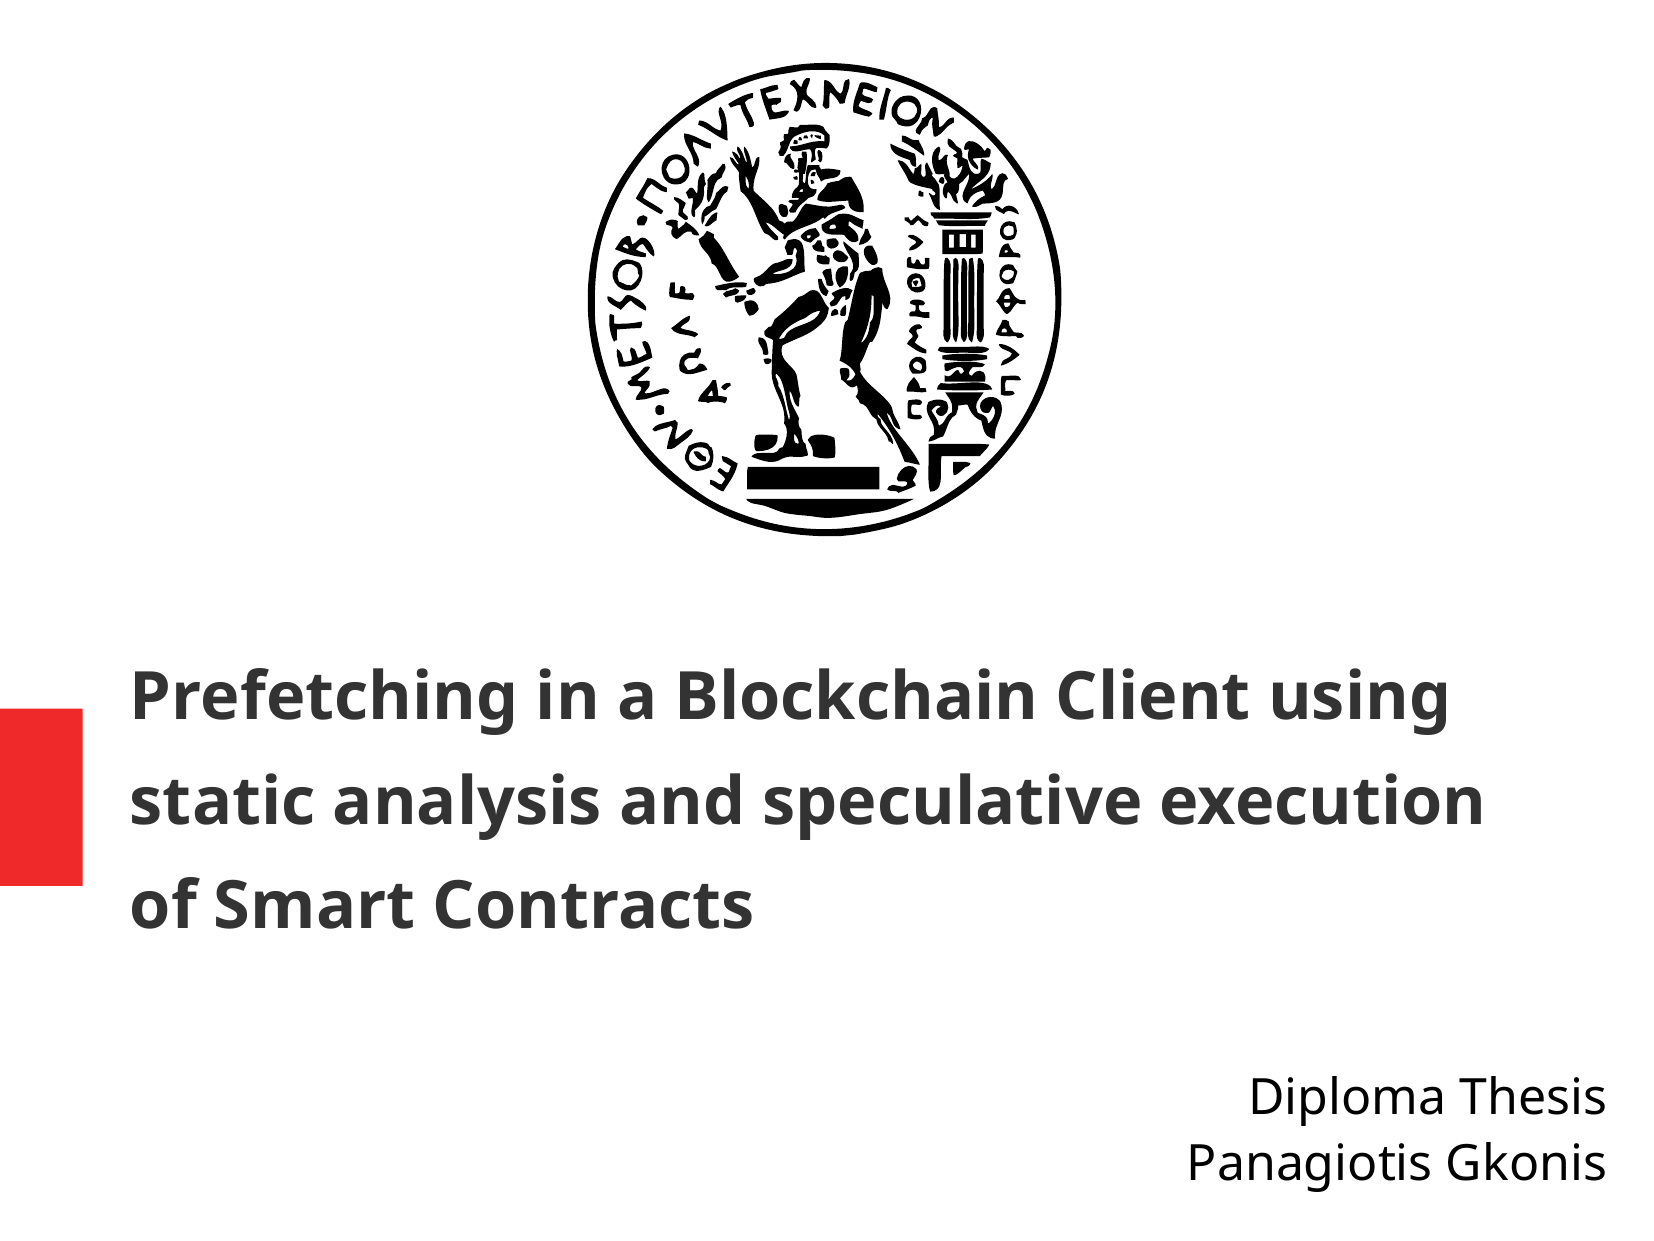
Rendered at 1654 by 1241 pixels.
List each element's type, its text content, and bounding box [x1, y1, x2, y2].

title Prefetching in a Blockchain Client using static analysis and speculative execution of Smart Contracts [129, 612, 1535, 971]
subtitle Diploma Thesis Panagiotis Gkonis [850, 1051, 1608, 1207]
picture [587, 63, 1062, 538]
